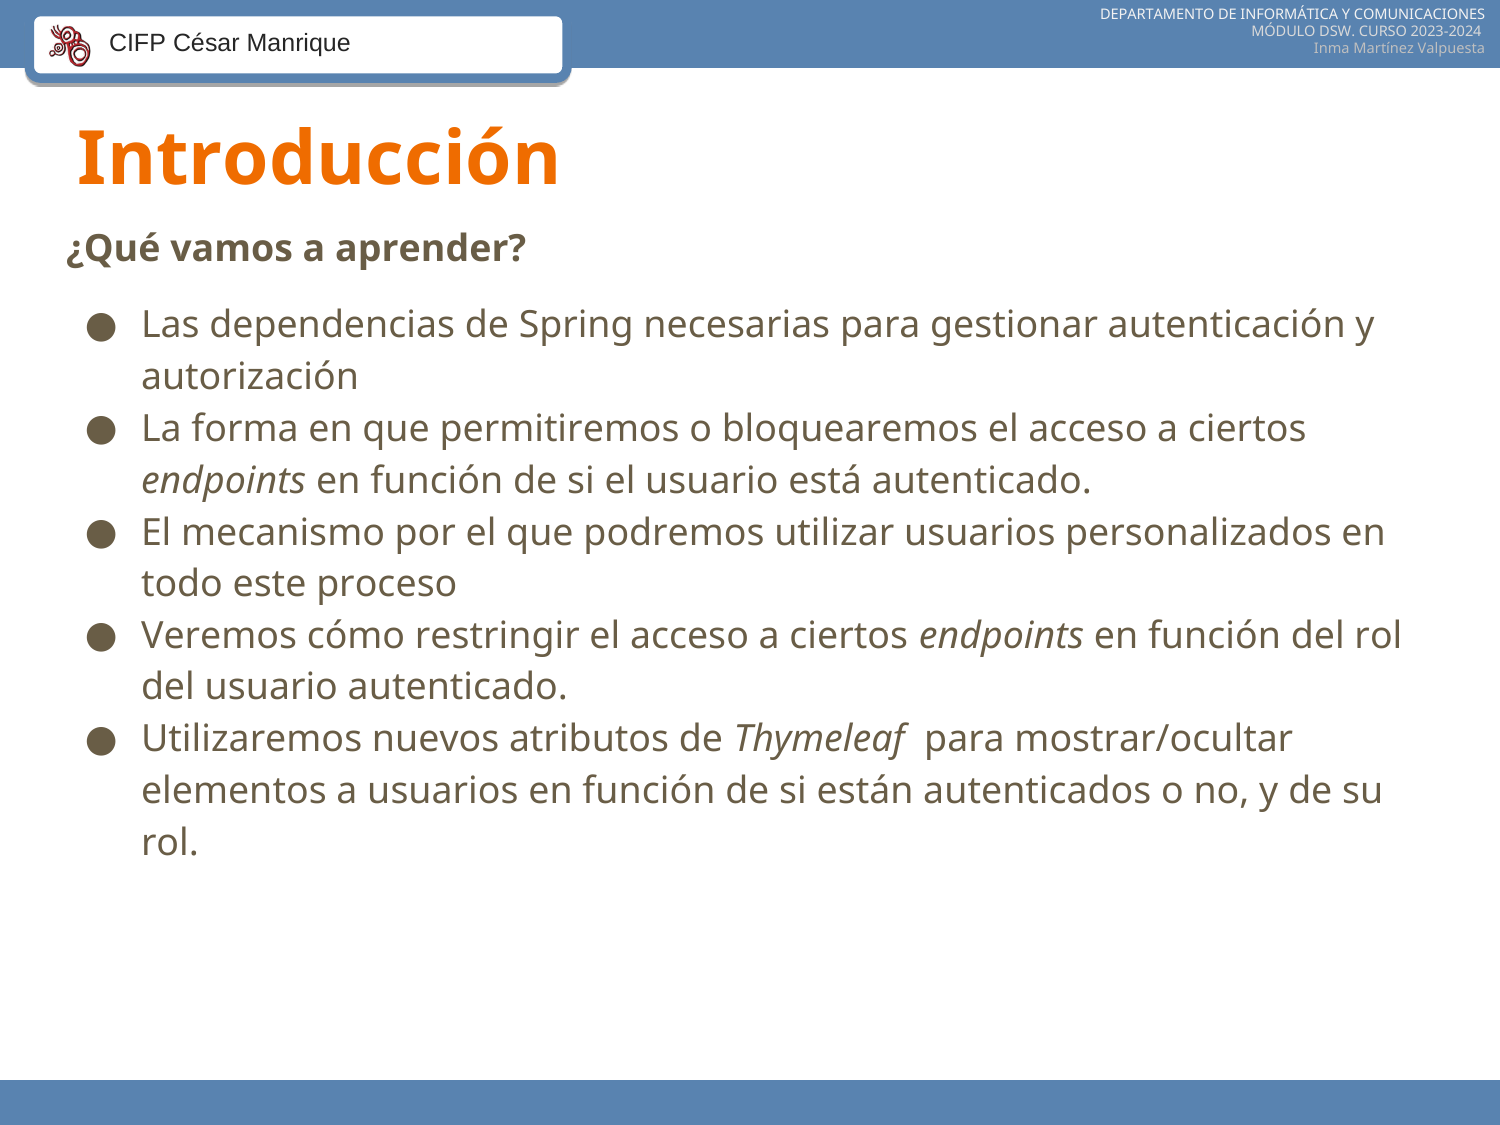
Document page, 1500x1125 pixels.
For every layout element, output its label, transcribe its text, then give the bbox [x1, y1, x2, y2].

list ¿Qué vamos a aprender? Las dependencias de Spring necesarias para gestionar autenticación y autorización La forma en que permitiremos o bloquearemos el acceso a ciertos endpoints en función de si el usuario está autenticado. El mecanismo por el que podremos utilizar usuarios personalizados en todo este proceso Veremos cómo restringir el acceso a ciertos endpoints en función del rol del usuario autenticado. Utilizaremos nuevos atributos de Thymeleaf para mostrar/ocultar elementos a usuarios en función de si están autenticados o no, y de su rol. [51, 202, 1449, 1101]
picture [47, 23, 93, 67]
title Introducción [63, 94, 1441, 202]
